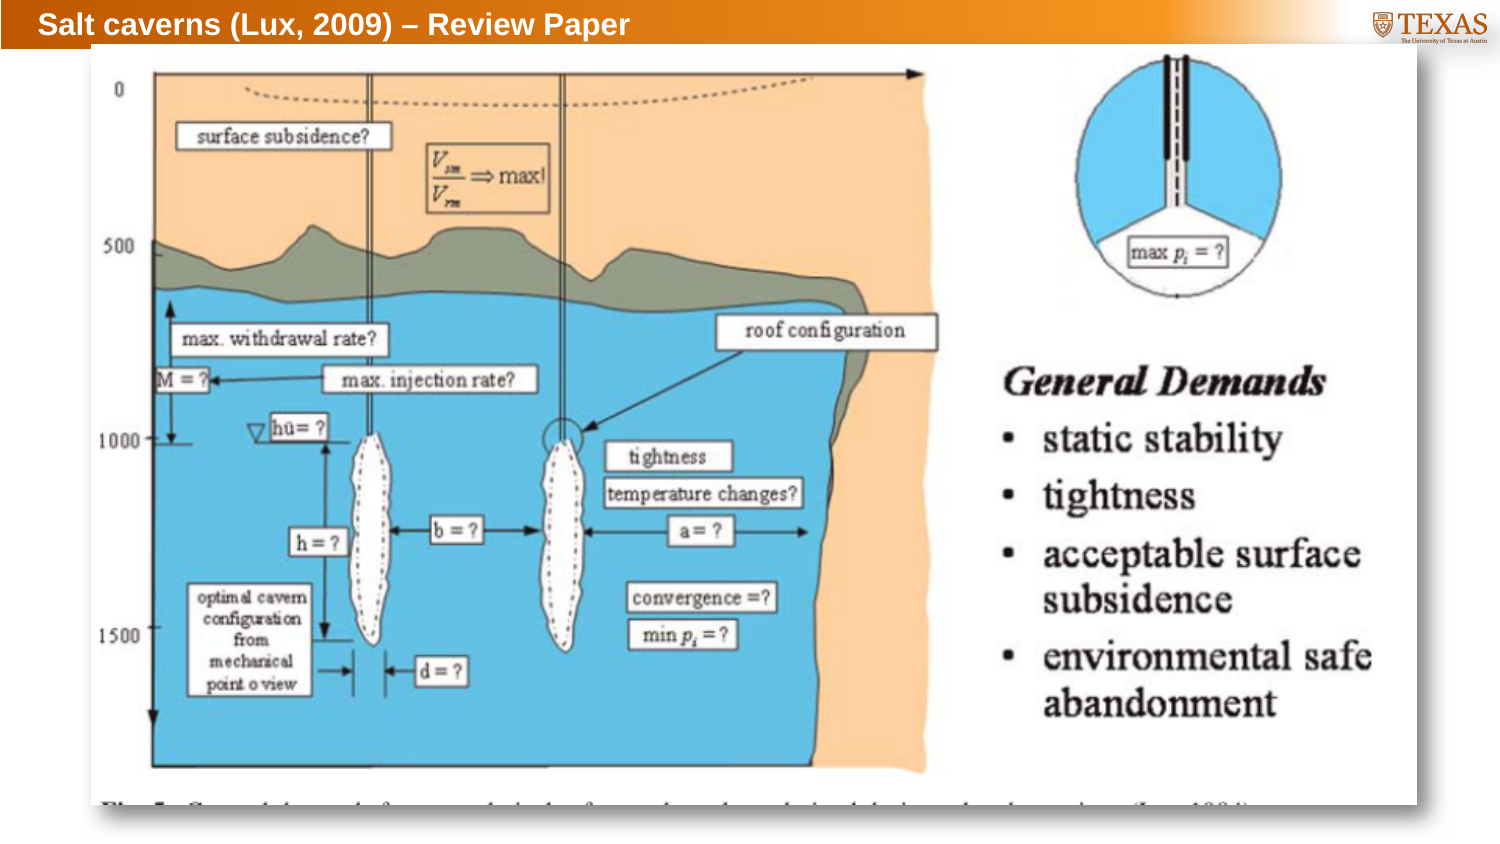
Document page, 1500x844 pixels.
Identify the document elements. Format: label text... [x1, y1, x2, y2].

title Salt caverns (Lux, 2009) – Review Paper [37, 0, 1126, 49]
picture [91, 0, 1500, 805]
